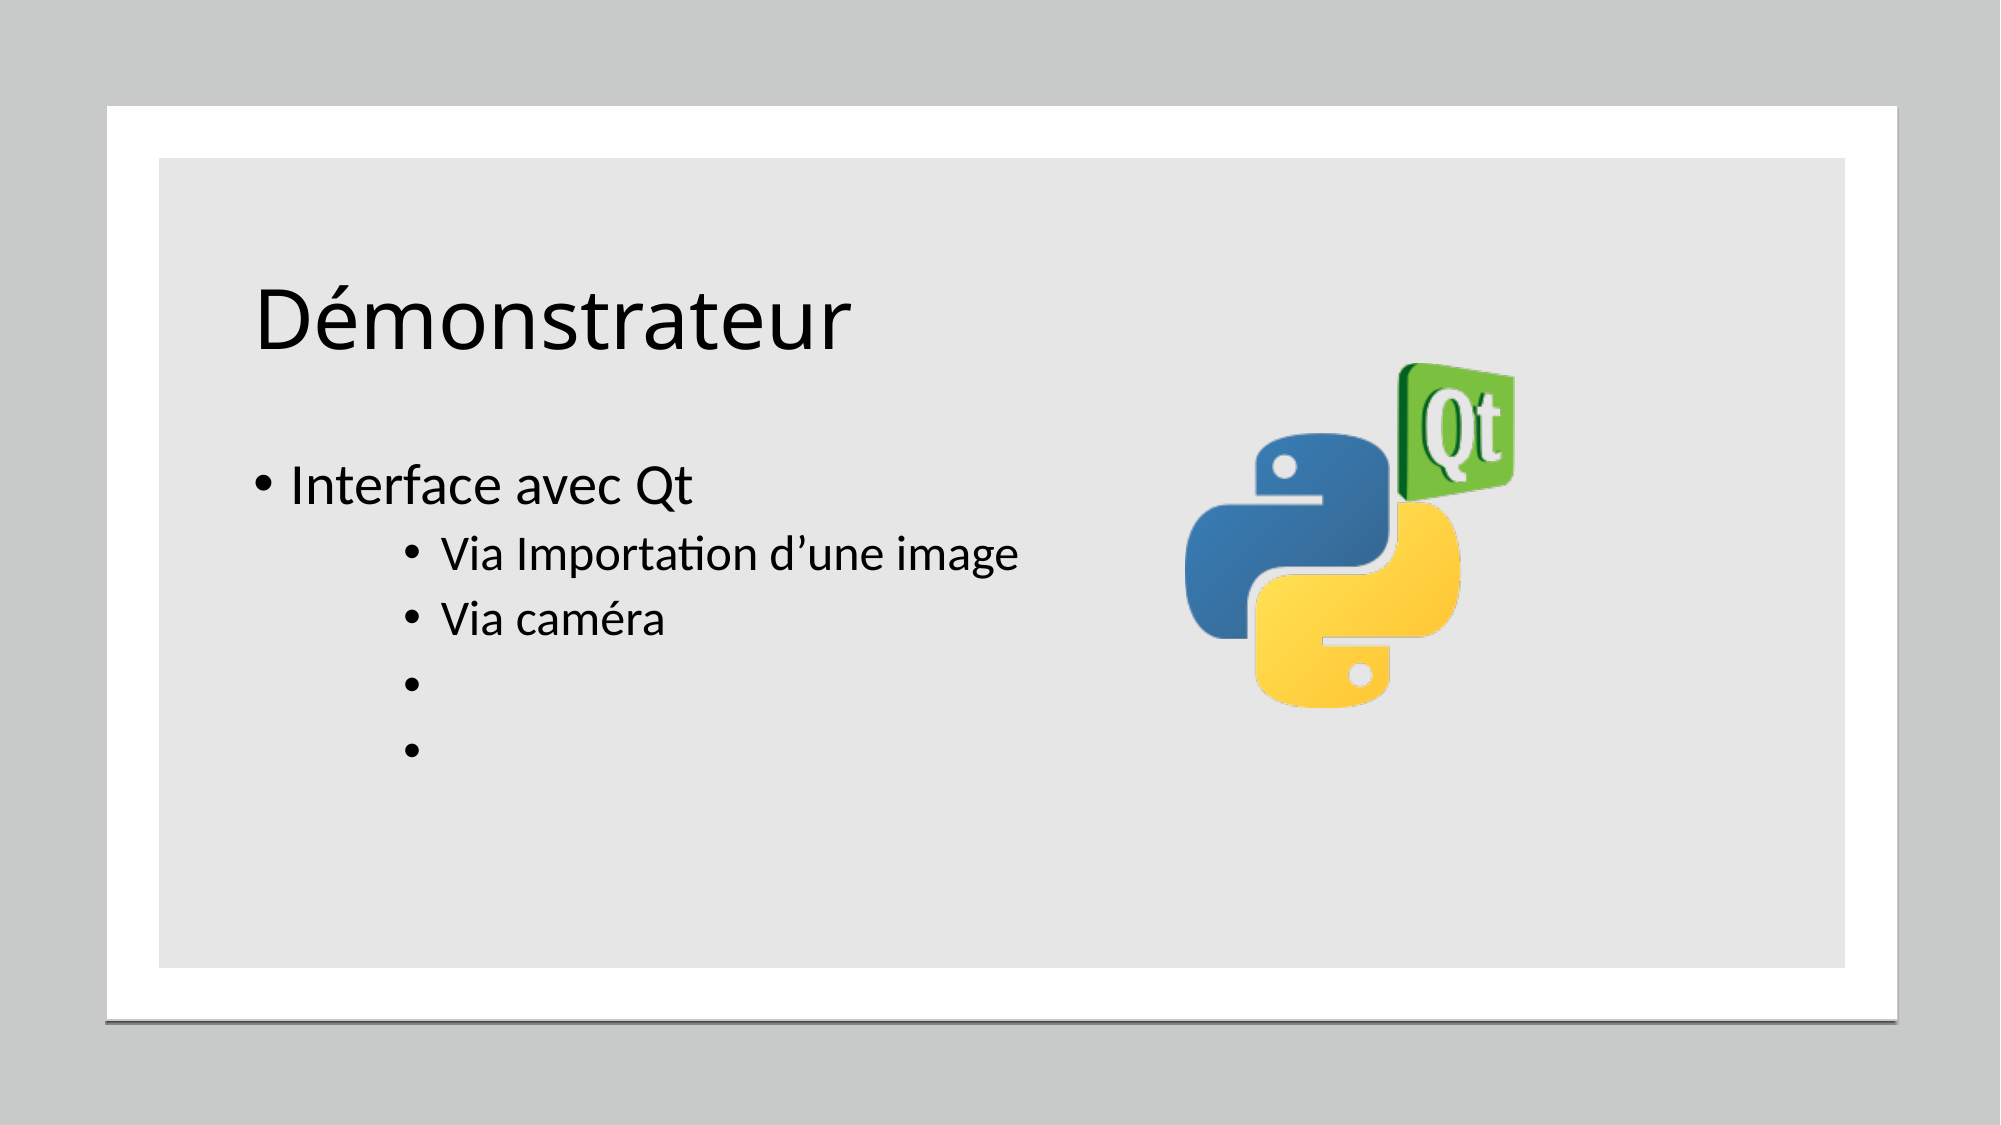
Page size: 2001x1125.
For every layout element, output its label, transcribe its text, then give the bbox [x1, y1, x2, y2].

text_box [0, 0, 2000, 1125]
picture [1185, 363, 1515, 708]
title Démonstrateur [238, 236, 1774, 408]
list Interface avec Qt Via Importation d’une image Via caméra [238, 446, 1787, 968]
